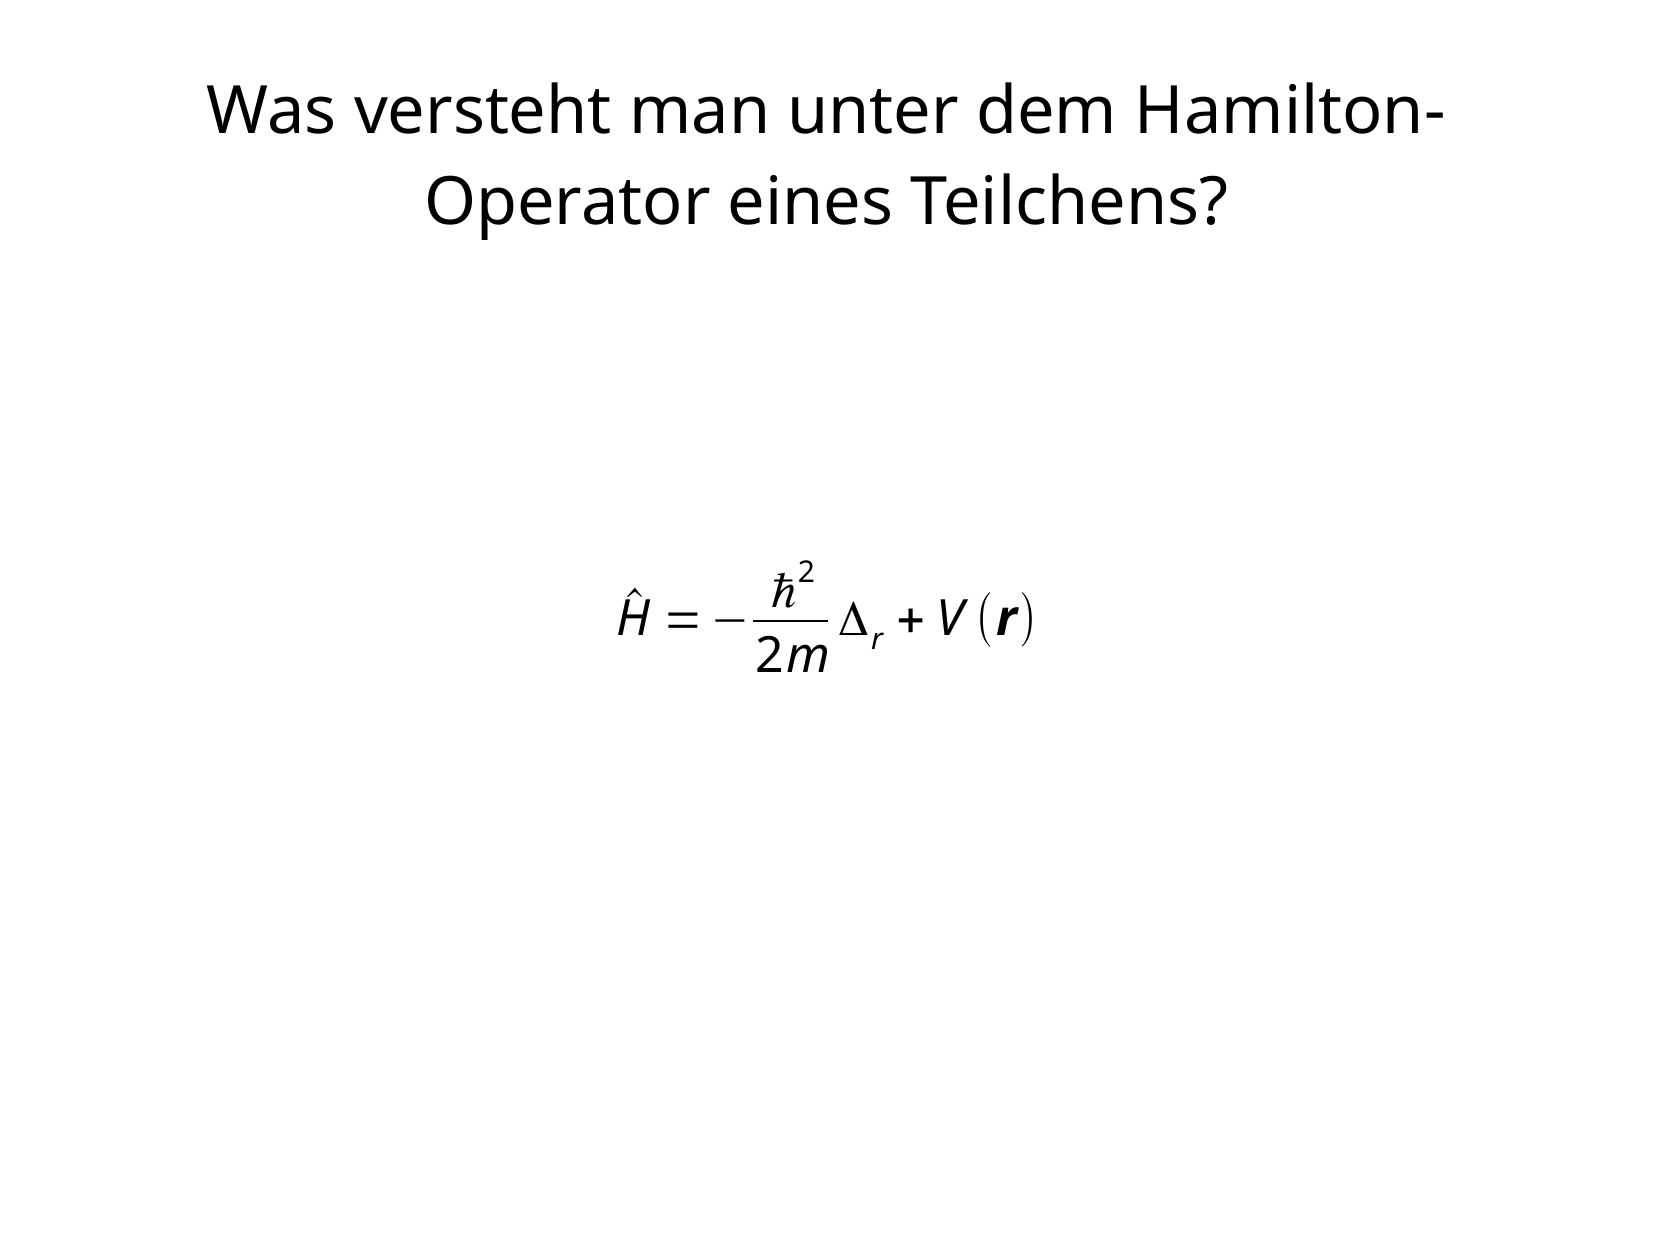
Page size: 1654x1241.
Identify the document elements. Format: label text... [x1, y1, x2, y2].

title Was versteht man unter dem Hamilton-Operator eines Teilchens? [82, 49, 1571, 257]
chart [610, 554, 1044, 687]
